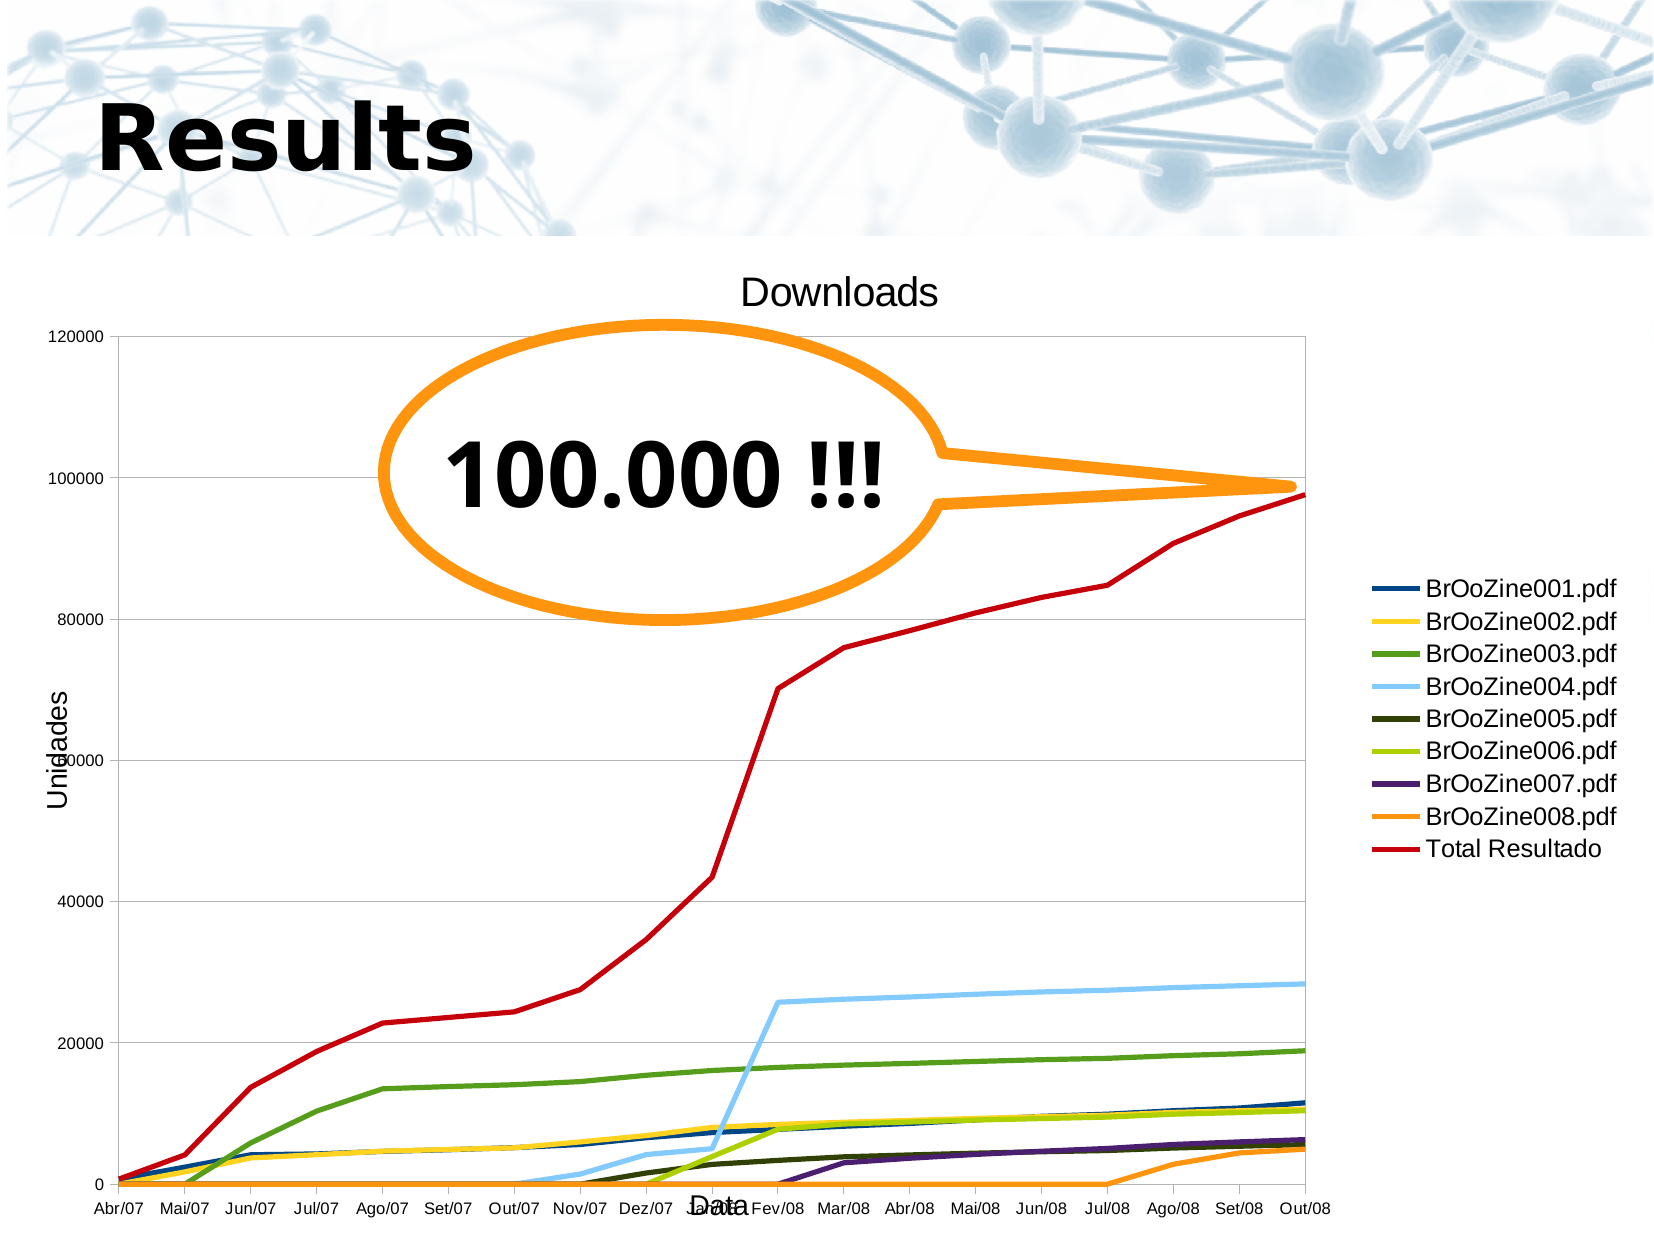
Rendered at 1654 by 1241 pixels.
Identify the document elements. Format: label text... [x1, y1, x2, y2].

picture [7, 0, 1654, 236]
chart [0, 236, 1654, 1241]
title Results [94, 35, 1595, 236]
text_box 100.000 !!! [383, 324, 1292, 621]
